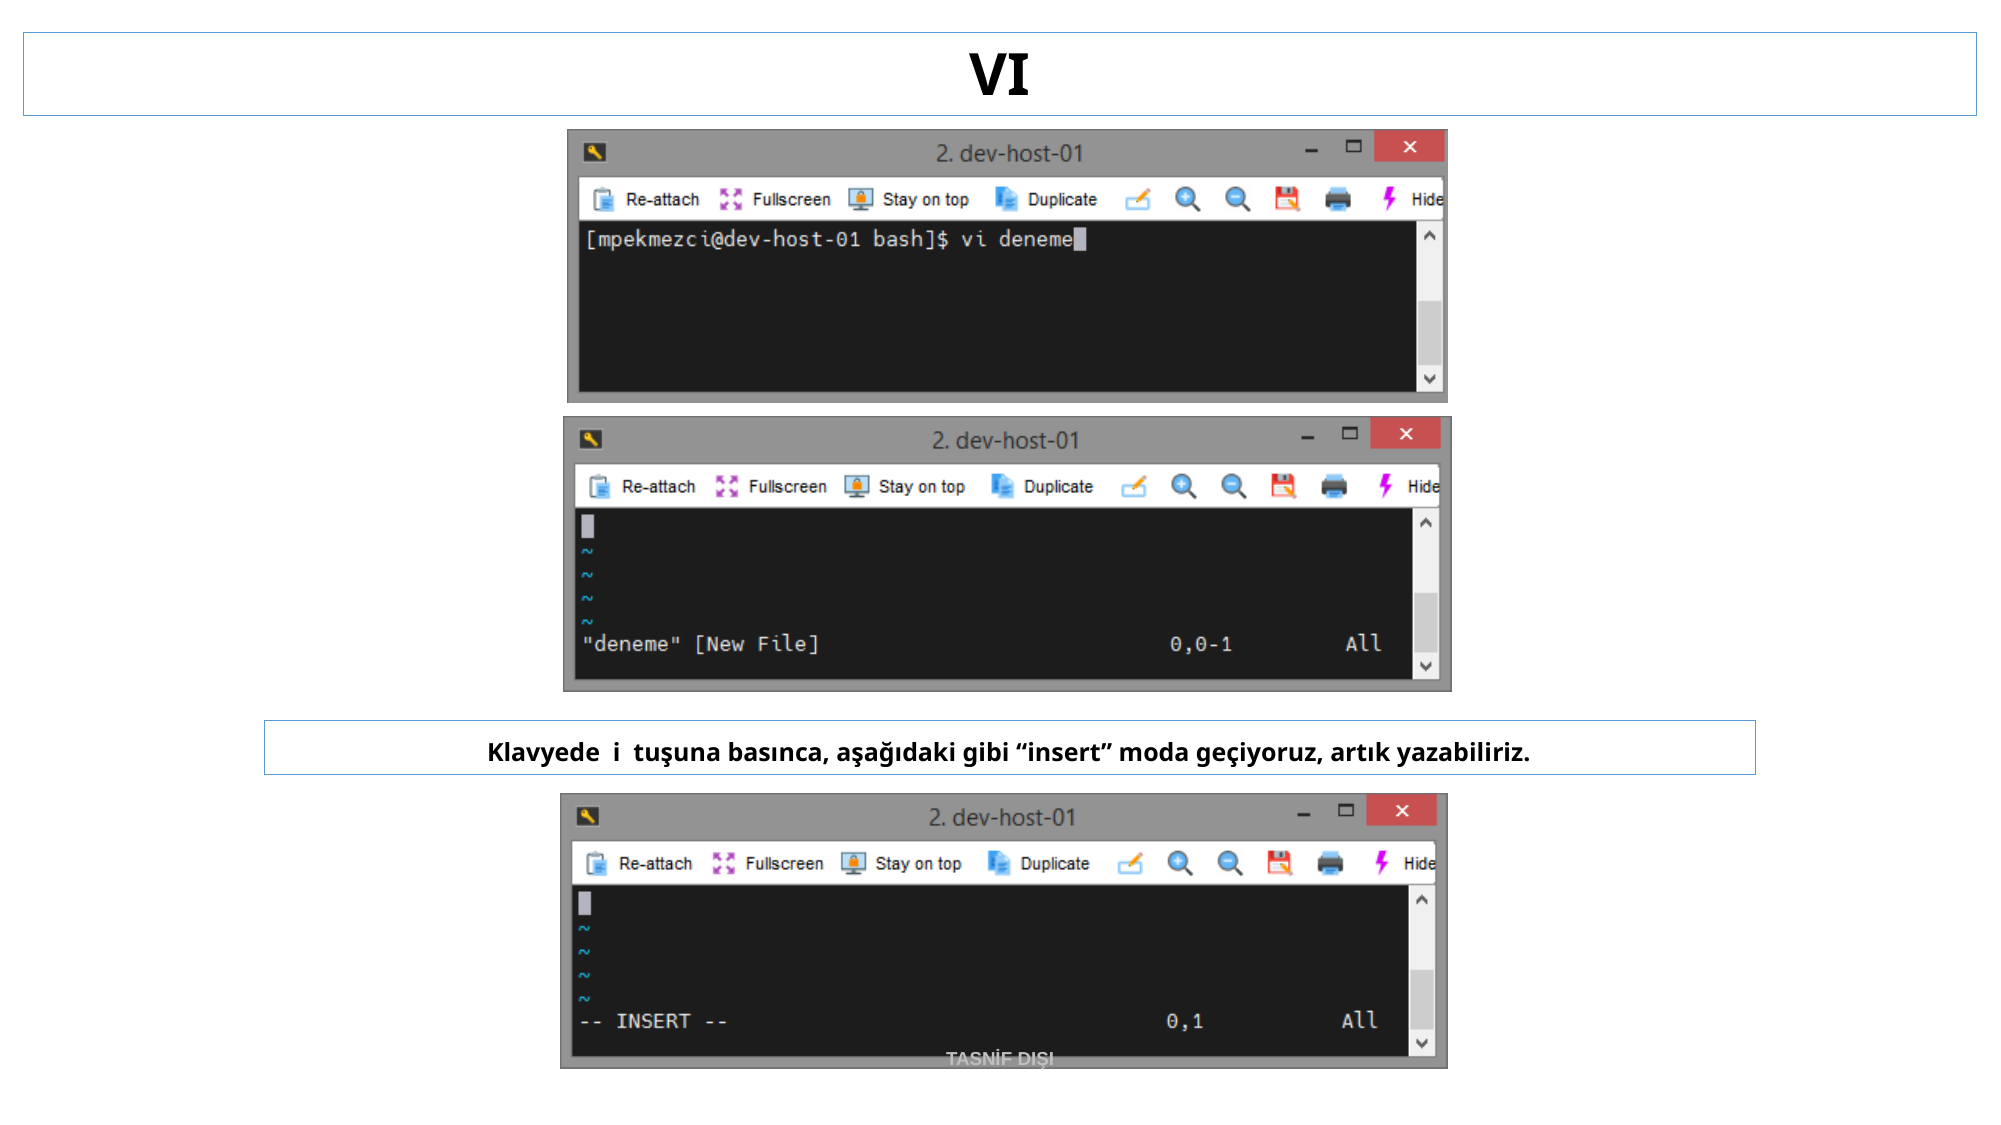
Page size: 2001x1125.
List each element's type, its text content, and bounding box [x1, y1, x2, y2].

footer TASNİF DIŞI [0, 1042, 2000, 1103]
picture [560, 793, 1448, 1042]
text_box Klavyede i tuşuna basınca, aşağıdaki gibi “insert” moda geçiyoruz, artık yazabiliriz. [264, 720, 1756, 775]
title VI [23, 32, 1977, 116]
picture [567, 129, 1448, 403]
picture [563, 416, 1452, 692]
